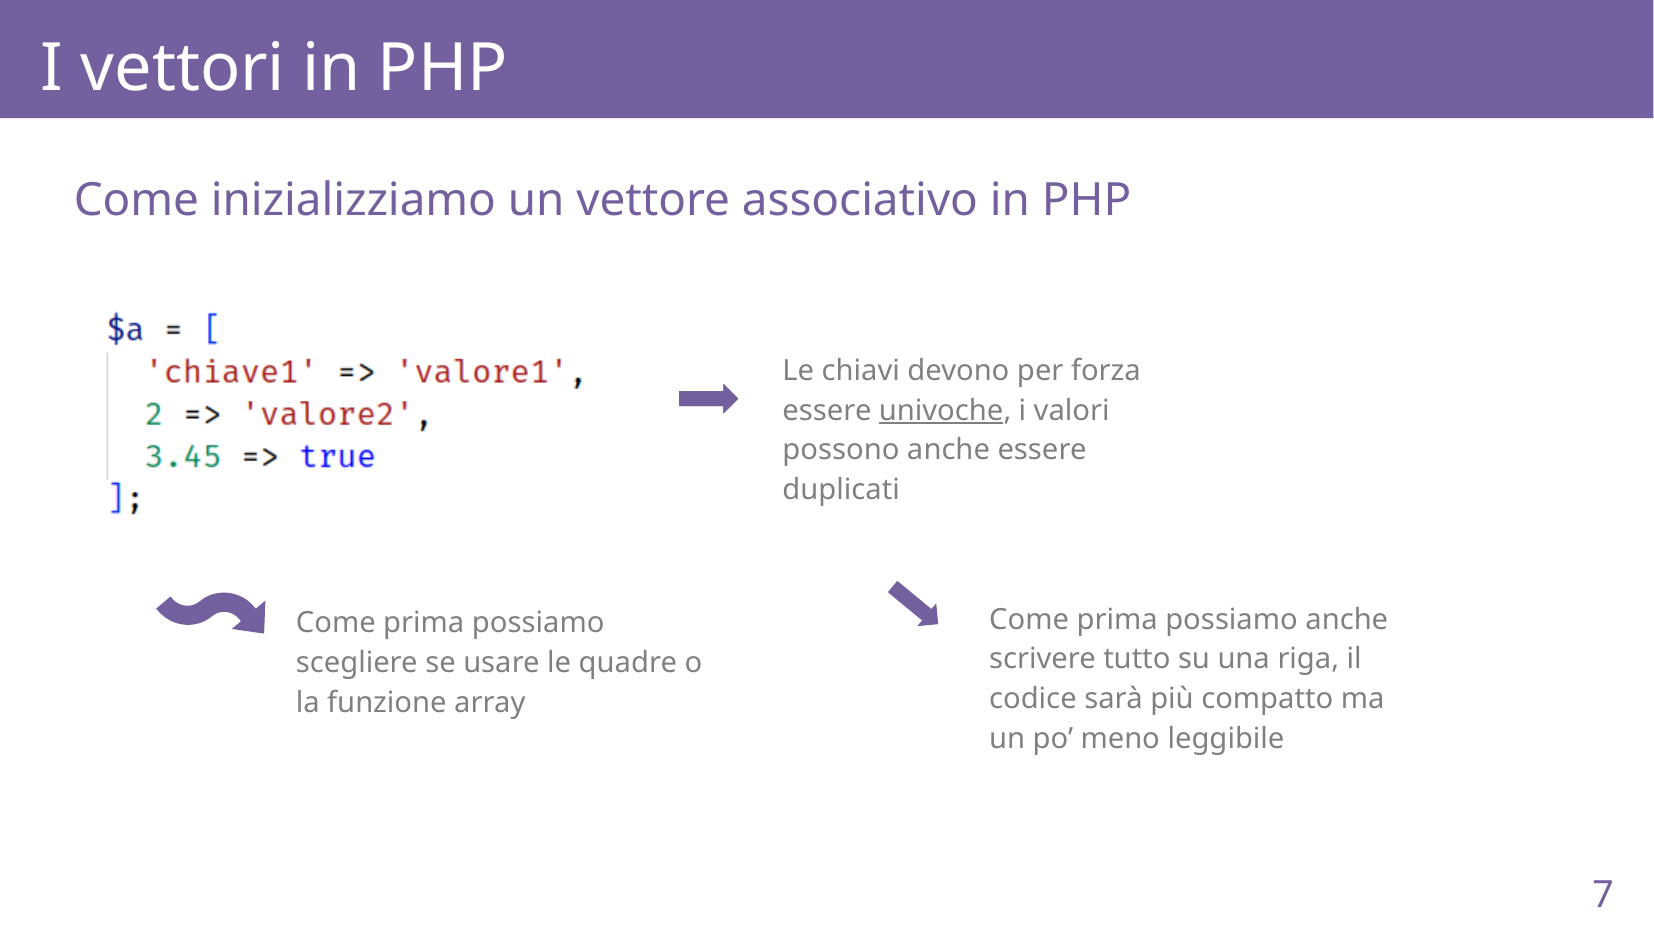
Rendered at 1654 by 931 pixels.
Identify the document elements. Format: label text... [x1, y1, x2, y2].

text_box <numero> [1510, 860, 1654, 931]
text_box Come prima possiamo scegliere se usare le quadre o la funzione array [281, 594, 739, 785]
picture [88, 295, 622, 530]
text_box [0, 0, 1654, 119]
text_box [679, 383, 739, 414]
text_box [887, 580, 939, 627]
text_box Le chiavi devono per forza essere univoche, i valori possono anche essere duplicati [767, 341, 1225, 532]
text_box Come prima possiamo anche scrivere tutto su una riga, il codice sarà più compatto ma un po’ meno leggibile [974, 590, 1432, 781]
text_box [156, 592, 266, 634]
text_box Come inizializziamo un vettore associativo in PHP [59, 158, 1121, 229]
text_box I vettori in PHP [25, 11, 523, 107]
